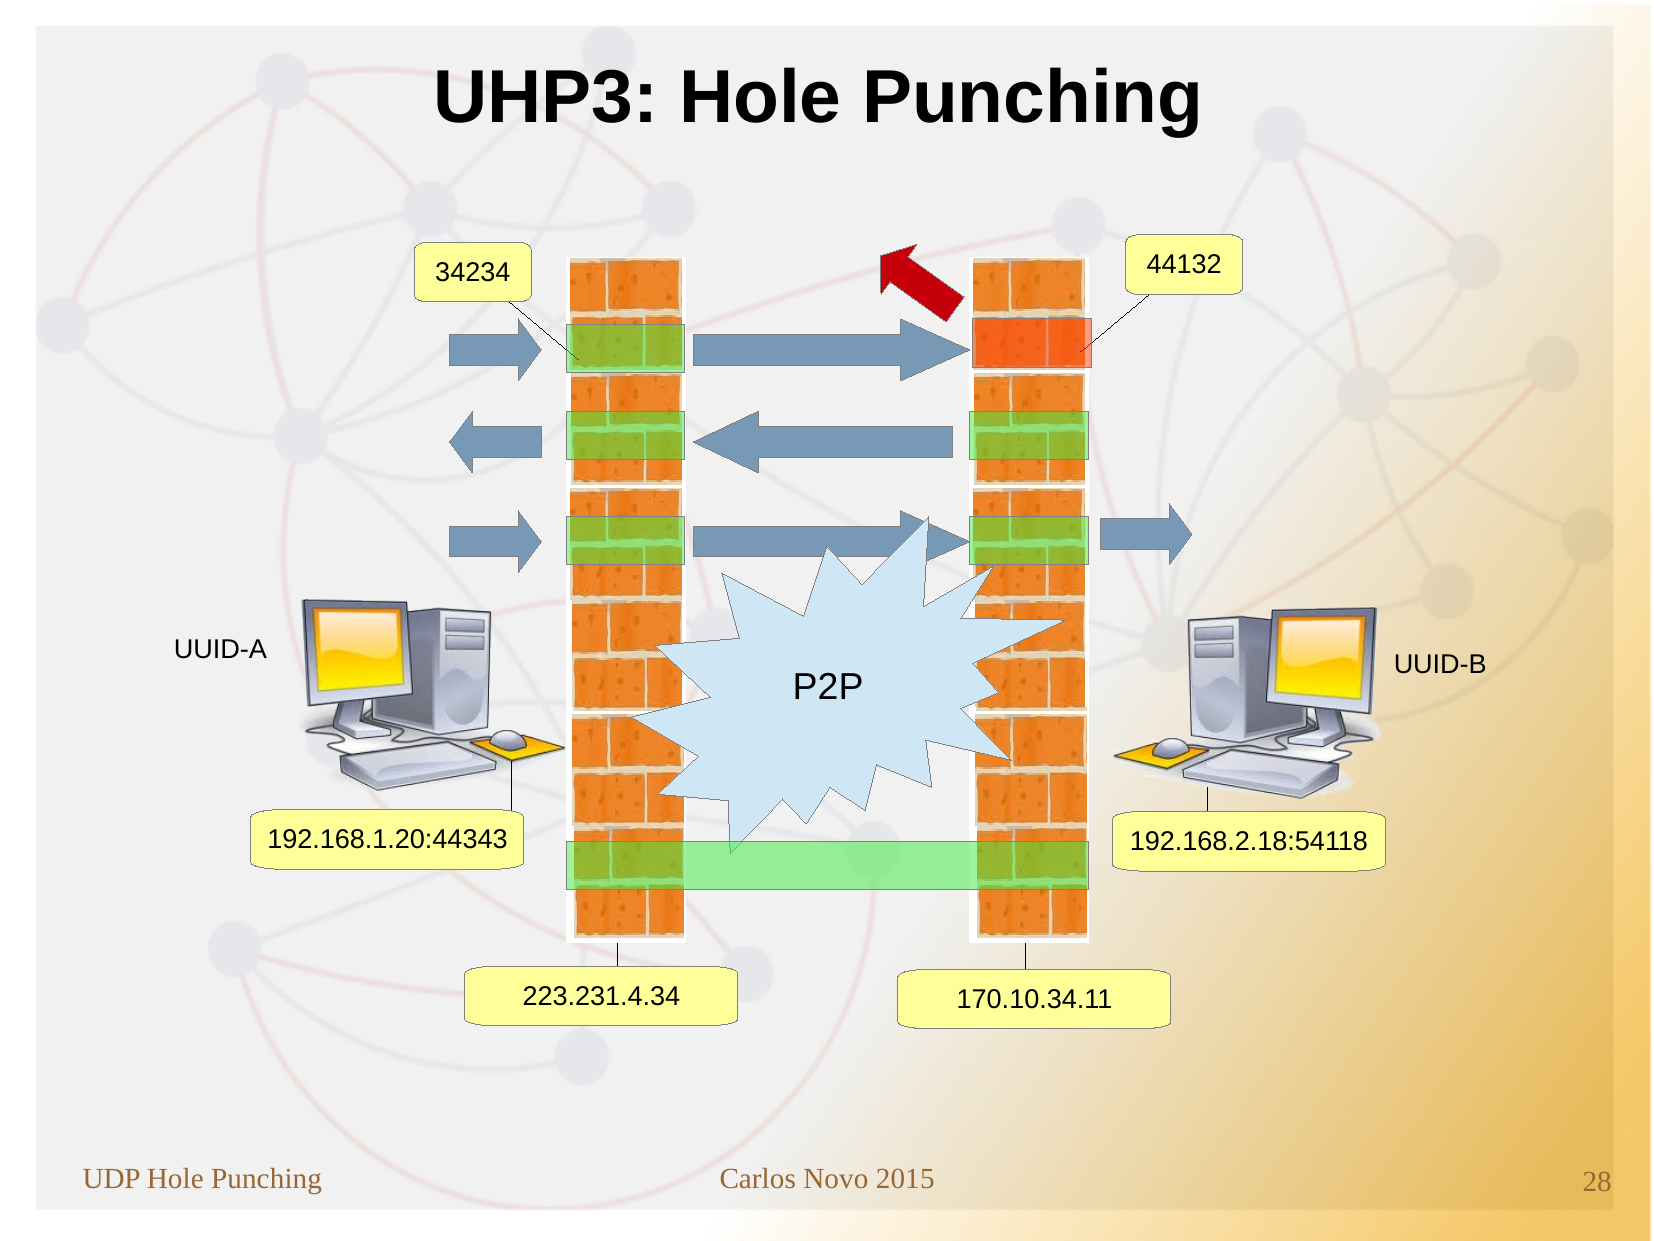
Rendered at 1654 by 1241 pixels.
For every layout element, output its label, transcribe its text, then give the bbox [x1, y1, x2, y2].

text_box [880, 244, 965, 322]
text_box UUID-B [1379, 641, 1505, 688]
picture [0, 0, 1654, 1241]
text_box 192.168.1.20:44343 [250, 809, 524, 870]
text_box 34234 [414, 242, 532, 302]
text_box [693, 319, 970, 381]
text_box [927, 516, 1089, 565]
text_box UUID-A [159, 626, 285, 673]
text_box [566, 324, 685, 373]
text_box [566, 411, 685, 460]
text_box [566, 516, 685, 565]
text_box [693, 510, 924, 557]
text_box P2P [631, 516, 1066, 841]
text_box [972, 318, 1092, 368]
text_box 192.168.2.18:54118 [1112, 811, 1386, 872]
text_box [693, 411, 953, 473]
text_box UHP3: Hole Punching [433, 52, 1221, 142]
text_box [449, 510, 542, 573]
text_box [969, 411, 1089, 460]
text_box [1100, 503, 1192, 565]
text_box [449, 318, 542, 381]
text_box 170.10.34.11 [897, 969, 1171, 1029]
text_box [566, 841, 1089, 890]
text_box [449, 411, 542, 473]
text_box 223.231.4.34 [464, 966, 738, 1026]
text_box 44132 [1125, 234, 1243, 295]
